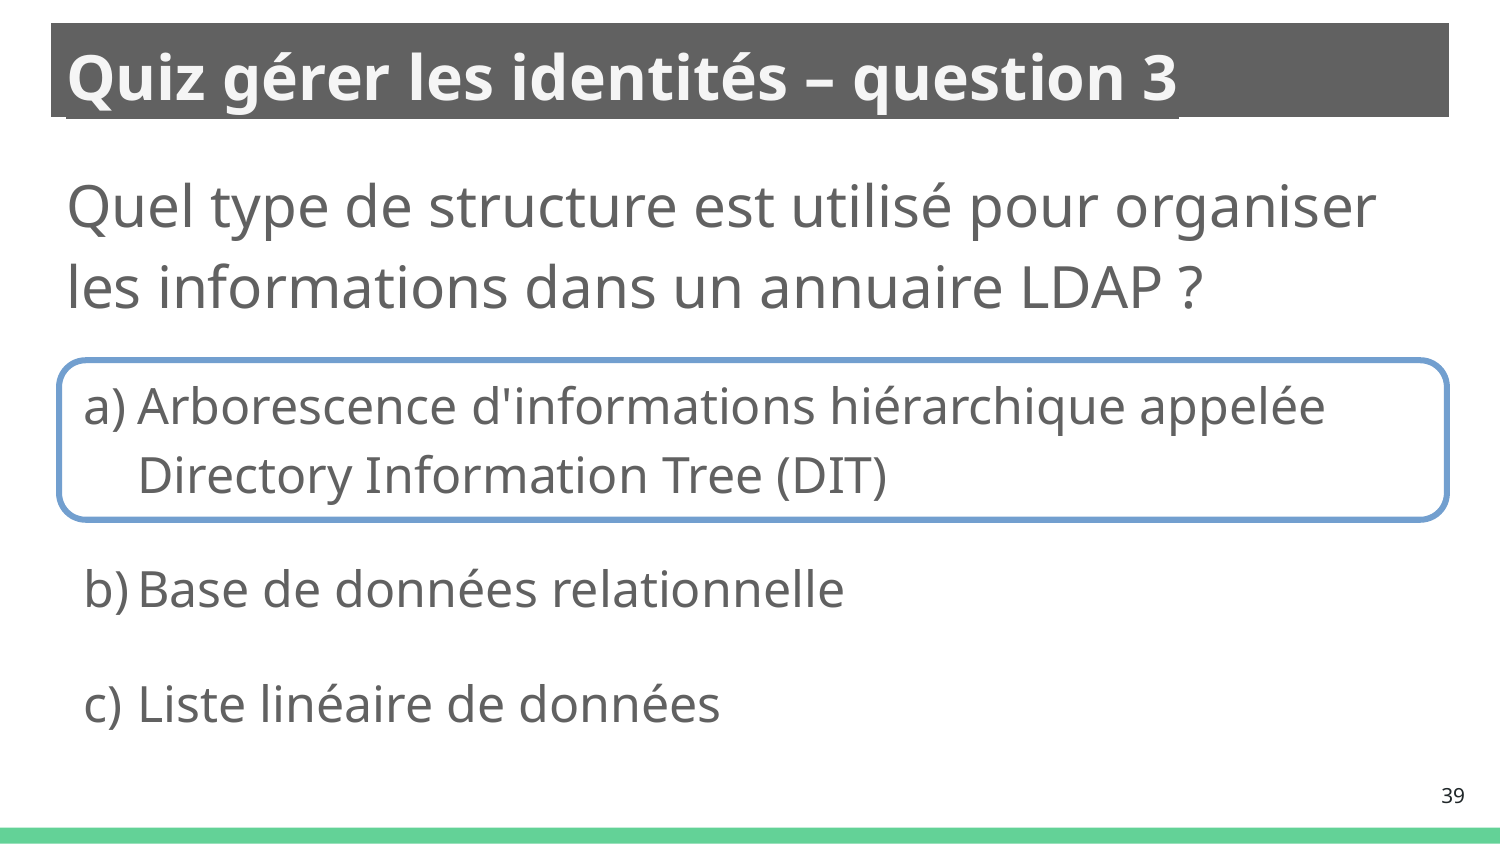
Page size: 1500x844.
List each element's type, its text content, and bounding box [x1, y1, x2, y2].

slide_number <numéro> [1389, 764, 1480, 830]
list Quel type de structure est utilisé pour organiser les informations dans un annuaire LDAP ? Arborescence d'informations hiérarchique appelée Directory Information Tree (DIT) Base de données relationnelle Liste linéaire de données [51, 144, 1477, 748]
title Quiz gérer les identités – question 3 [51, 23, 1449, 117]
